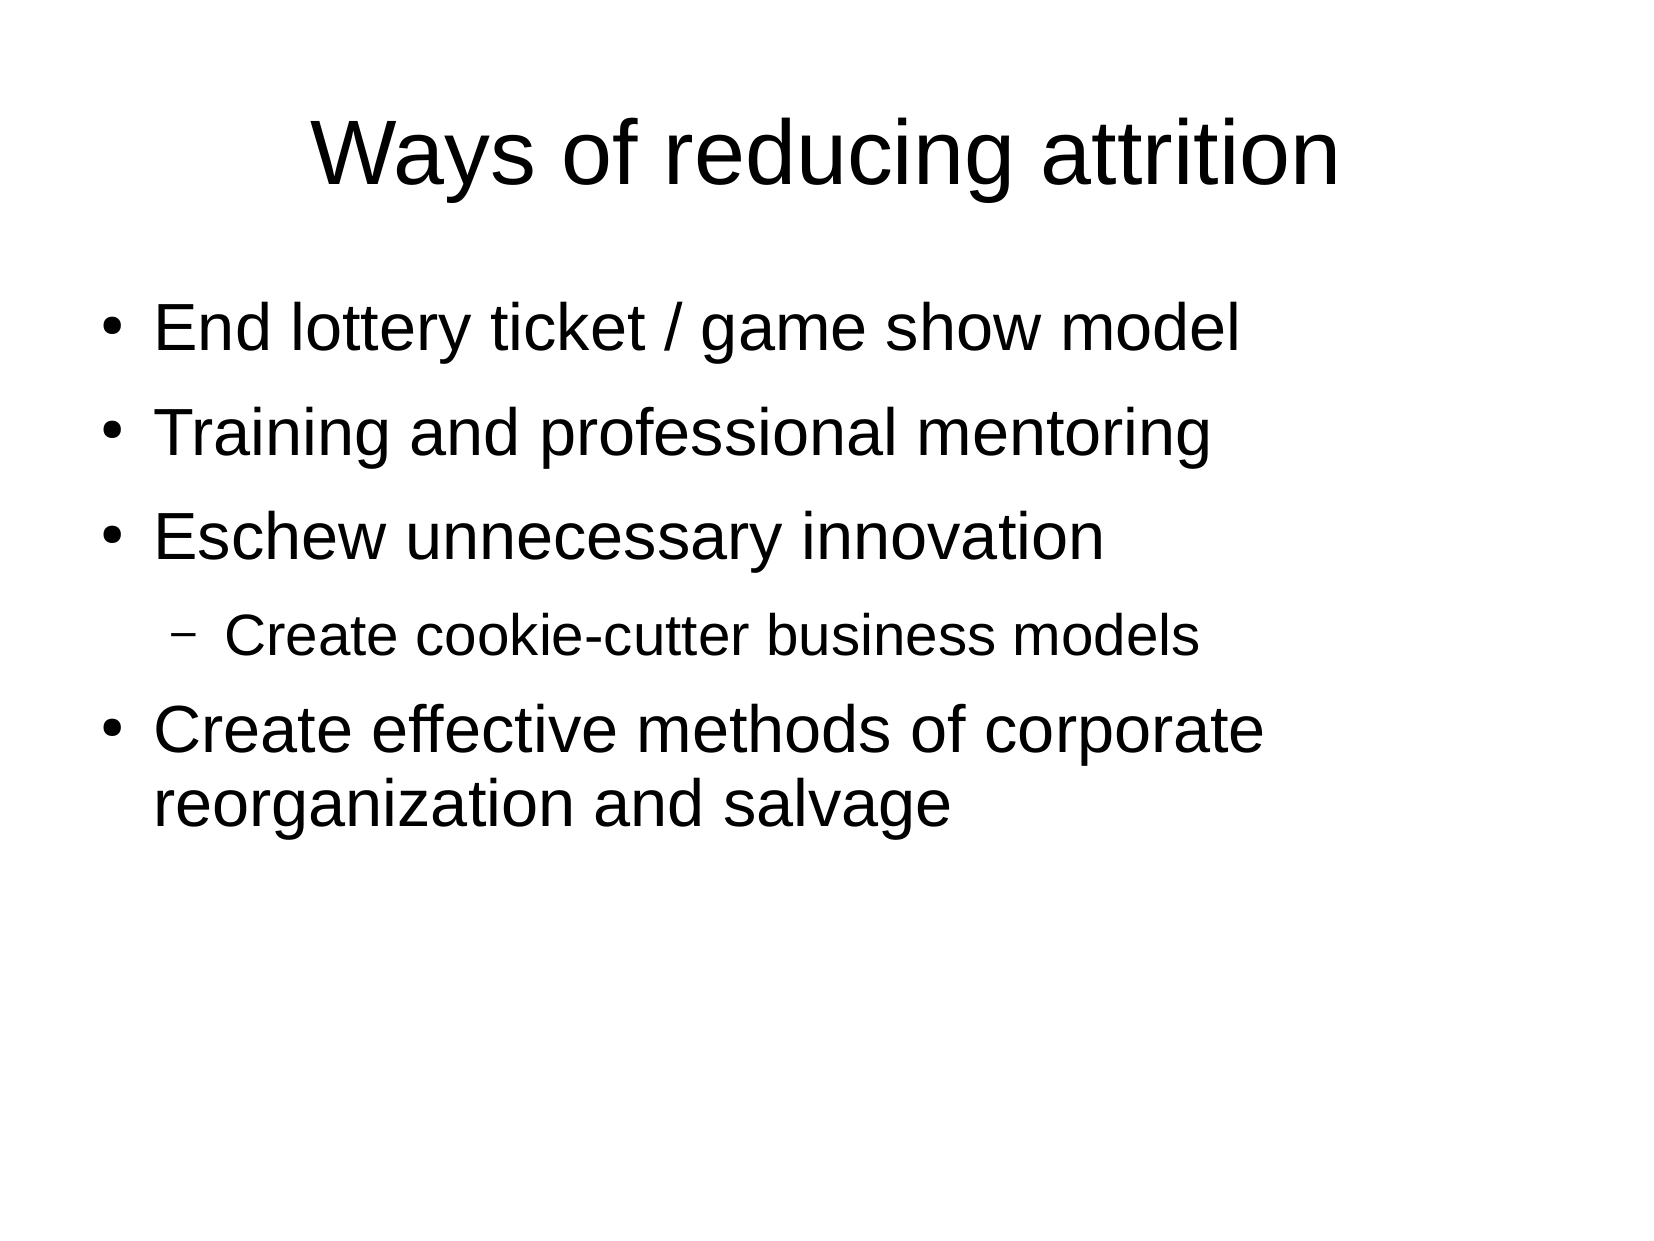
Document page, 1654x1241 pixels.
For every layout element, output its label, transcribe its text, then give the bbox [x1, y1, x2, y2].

title Ways of reducing attrition [82, 49, 1571, 257]
list End lottery ticket / game show model Training and professional mentoring Eschew unnecessary innovation Create cookie-cutter business models Create effective methods of corporate reorganization and salvage [82, 290, 1571, 1010]
